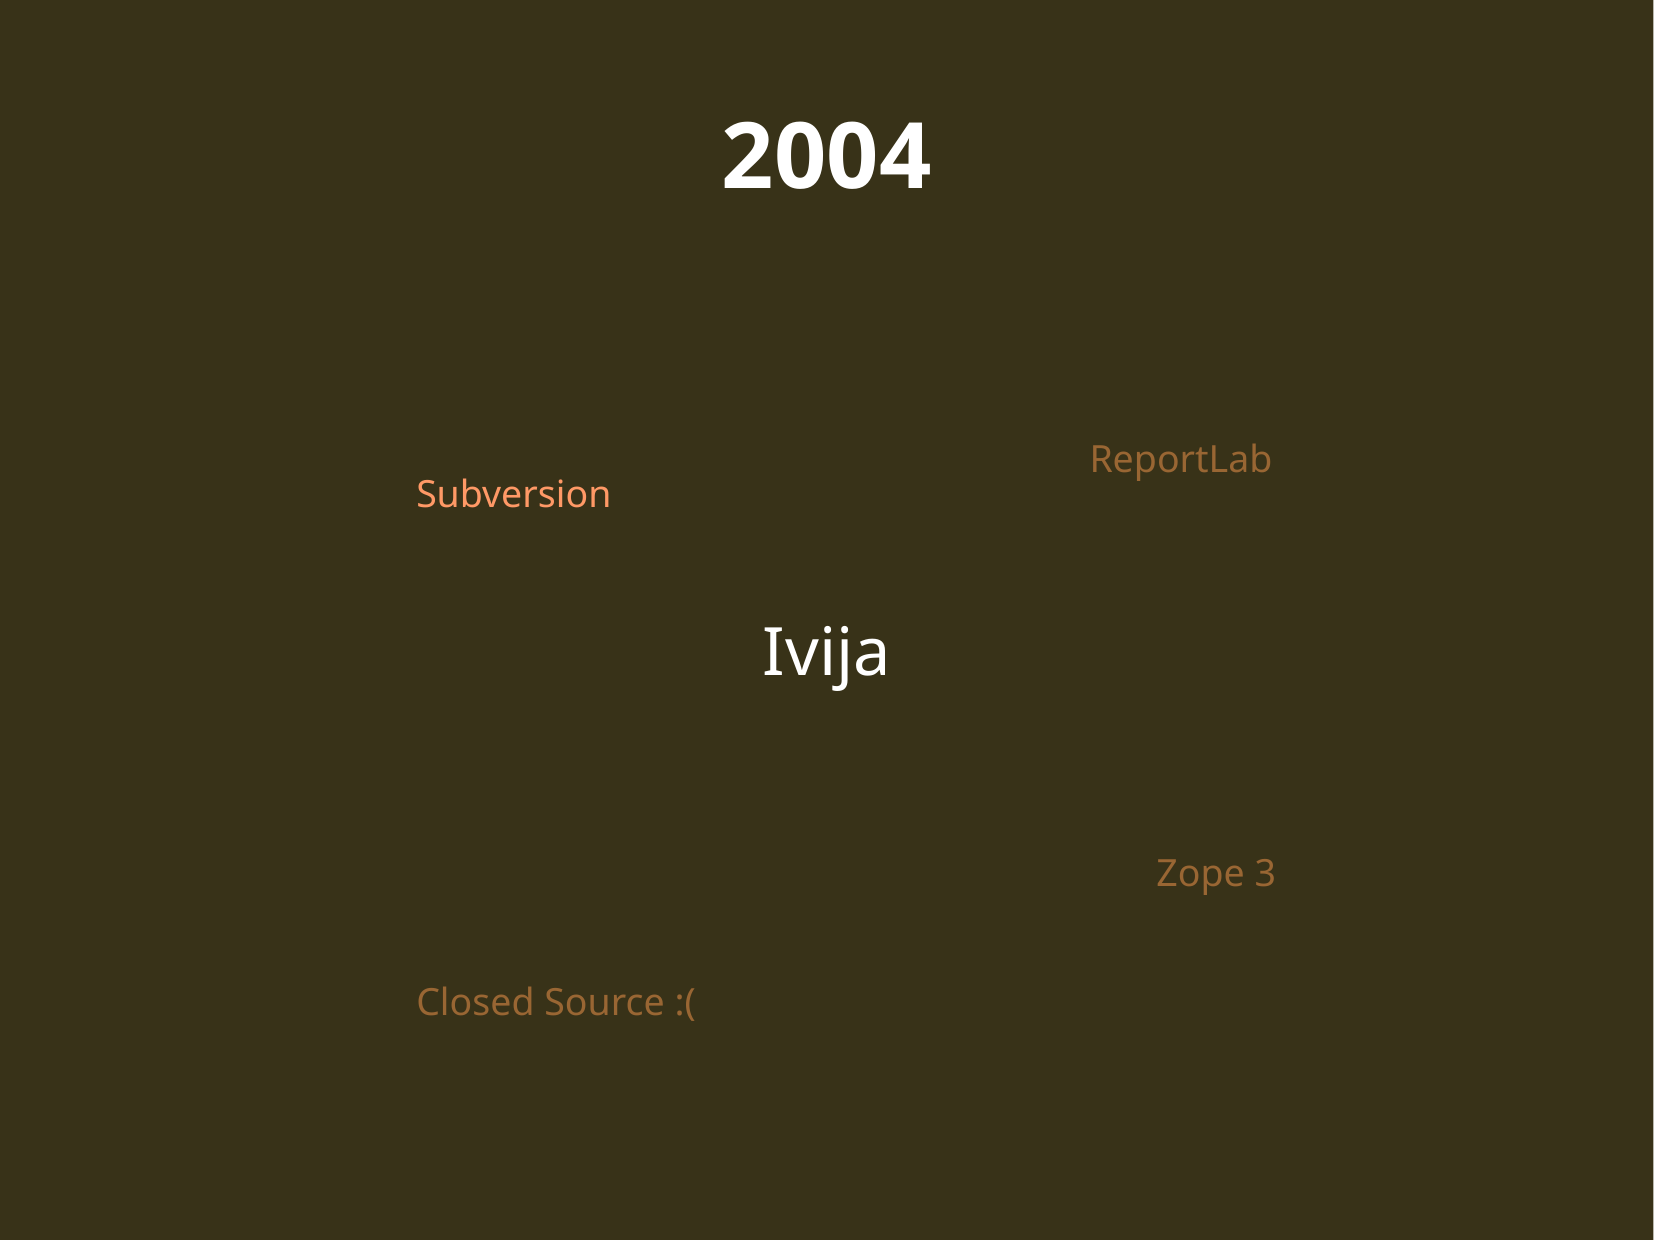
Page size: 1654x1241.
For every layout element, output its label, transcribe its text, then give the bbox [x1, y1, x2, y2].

text_box Zope 3 [1141, 838, 1288, 896]
subtitle Ivija [82, 290, 1571, 1010]
text_box ReportLab [1074, 425, 1284, 483]
text_box Closed Source :( [401, 968, 703, 1026]
text_box Subversion [401, 460, 618, 518]
title 2004 [82, 49, 1571, 257]
